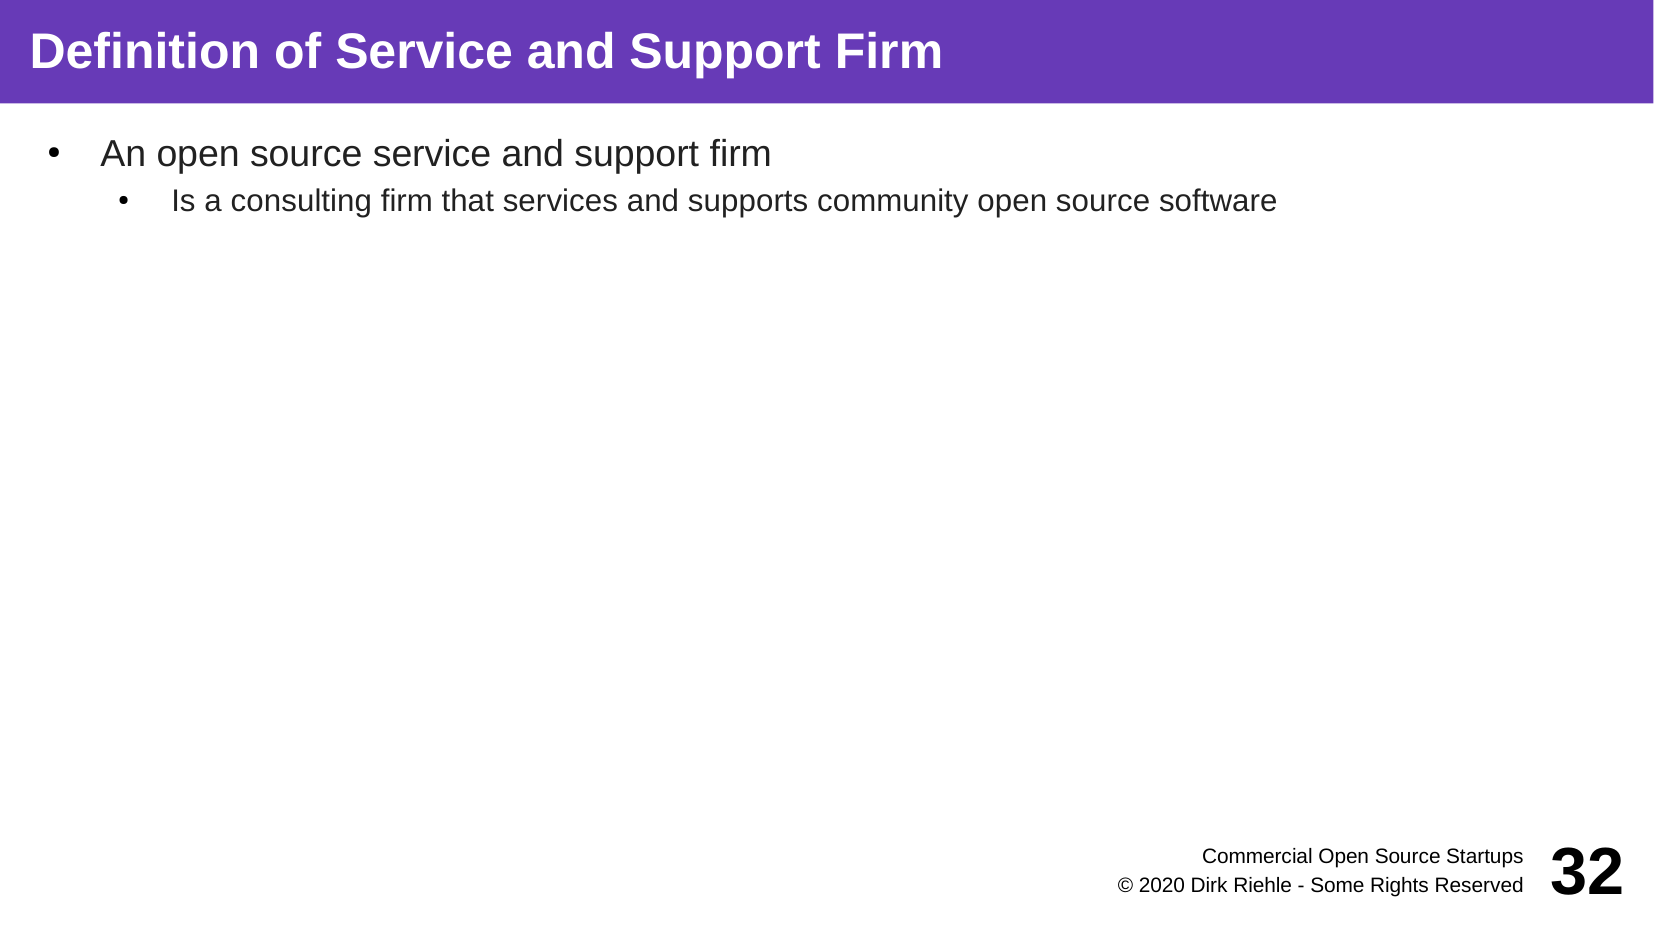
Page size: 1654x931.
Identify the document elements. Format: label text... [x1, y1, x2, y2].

list An open source service and support firm Is a consulting firm that services and supports community open source software [29, 132, 1625, 813]
title Definition of Service and Support Firm [0, 0, 1654, 104]
